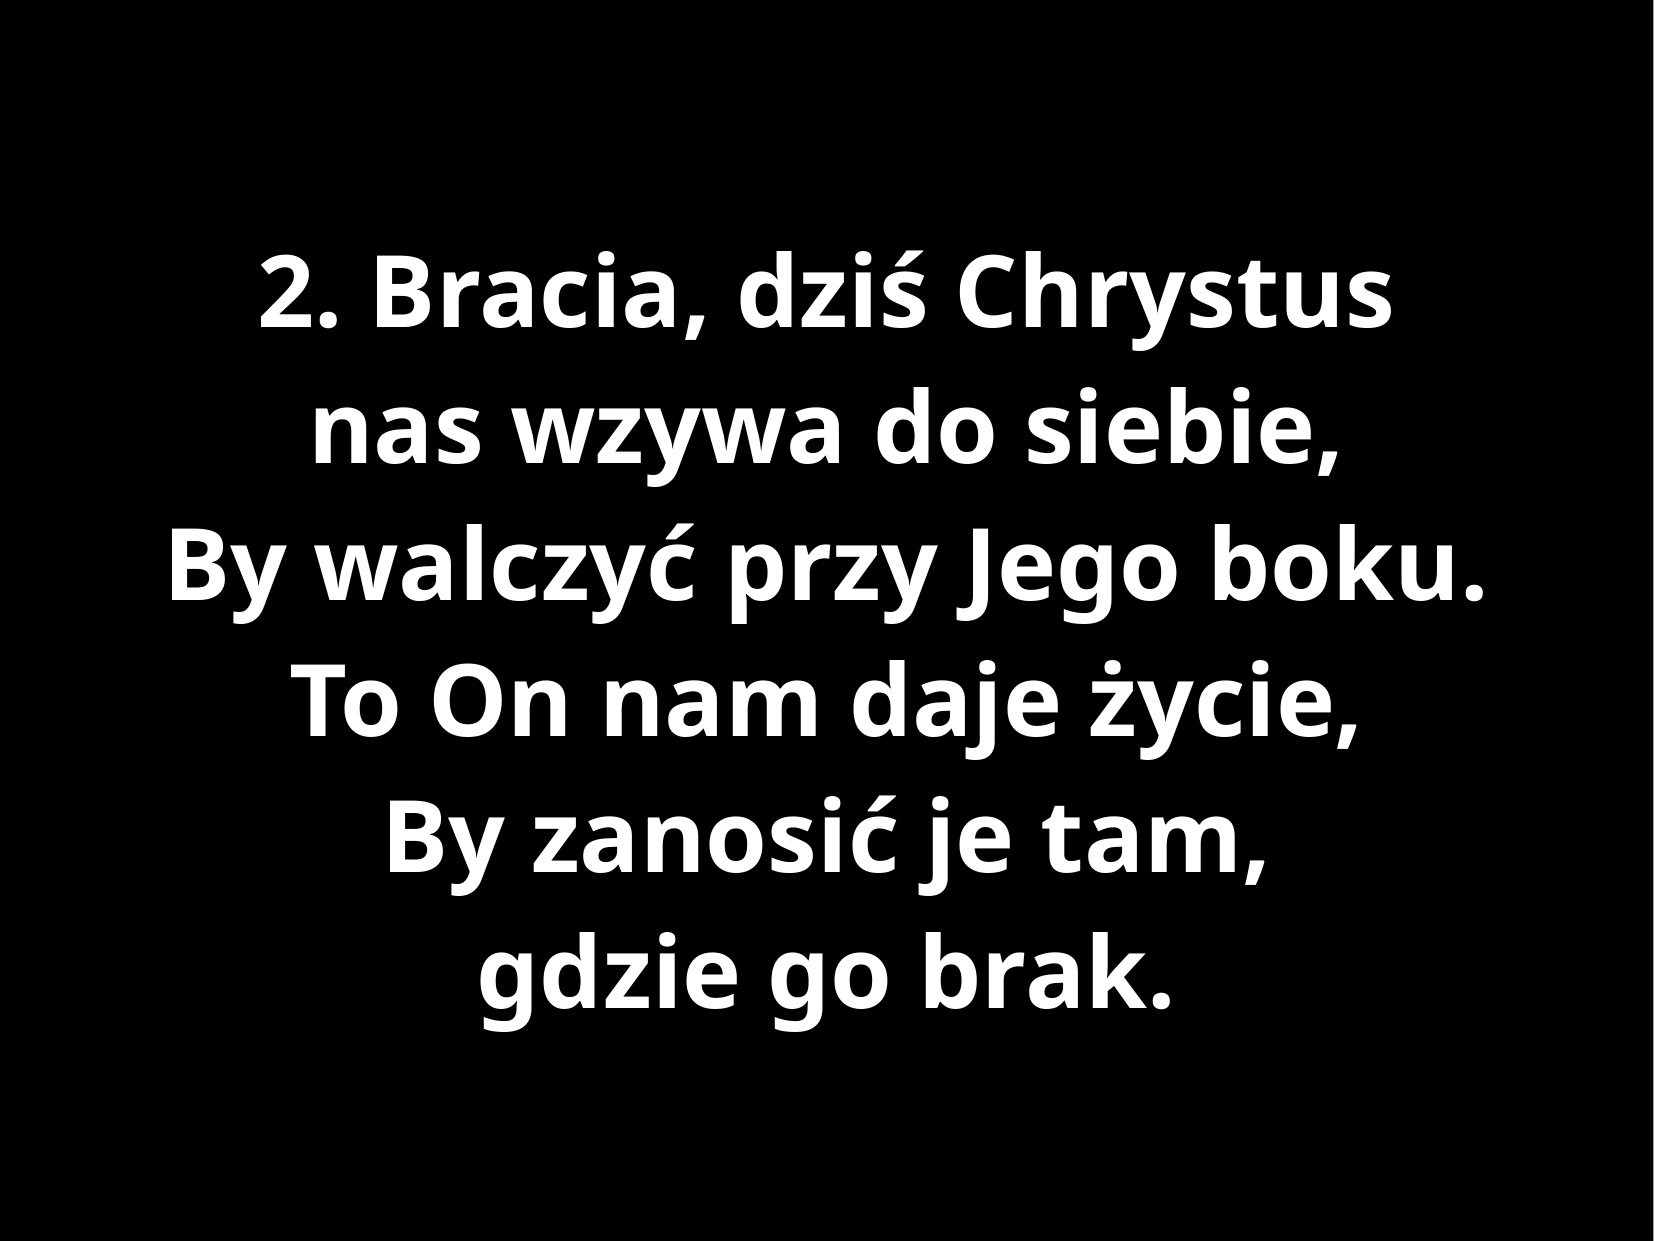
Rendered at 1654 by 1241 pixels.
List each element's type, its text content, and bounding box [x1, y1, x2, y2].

title 2. Bracia, dziś Chrystus nas wzywa do siebie, By walczyć przy Jego boku. To On nam daje życie, By zanosić je tam, gdzie go brak. [0, 0, 1654, 1241]
